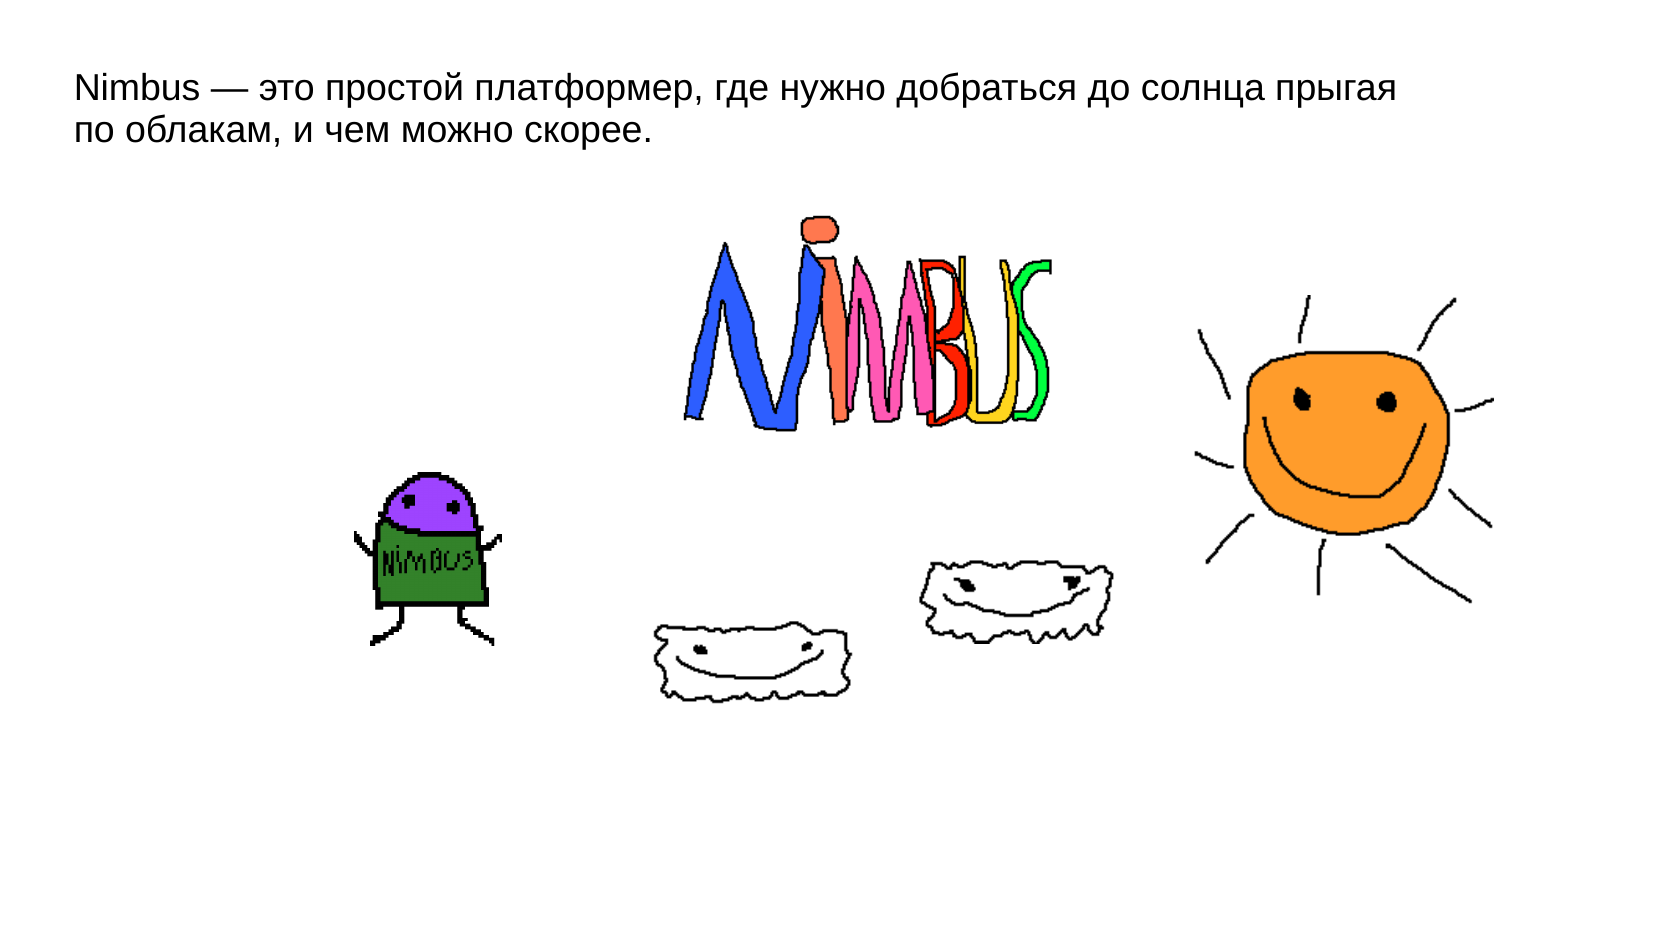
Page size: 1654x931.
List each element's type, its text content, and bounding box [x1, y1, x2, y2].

picture [679, 206, 1063, 444]
picture [354, 472, 502, 646]
picture [648, 620, 857, 708]
picture [1181, 295, 1494, 608]
picture [915, 556, 1123, 644]
text_box Nimbus — это простой платформер, где нужно добраться до солнца прыгая по облакам, и чем можно скорее. [59, 59, 1413, 158]
